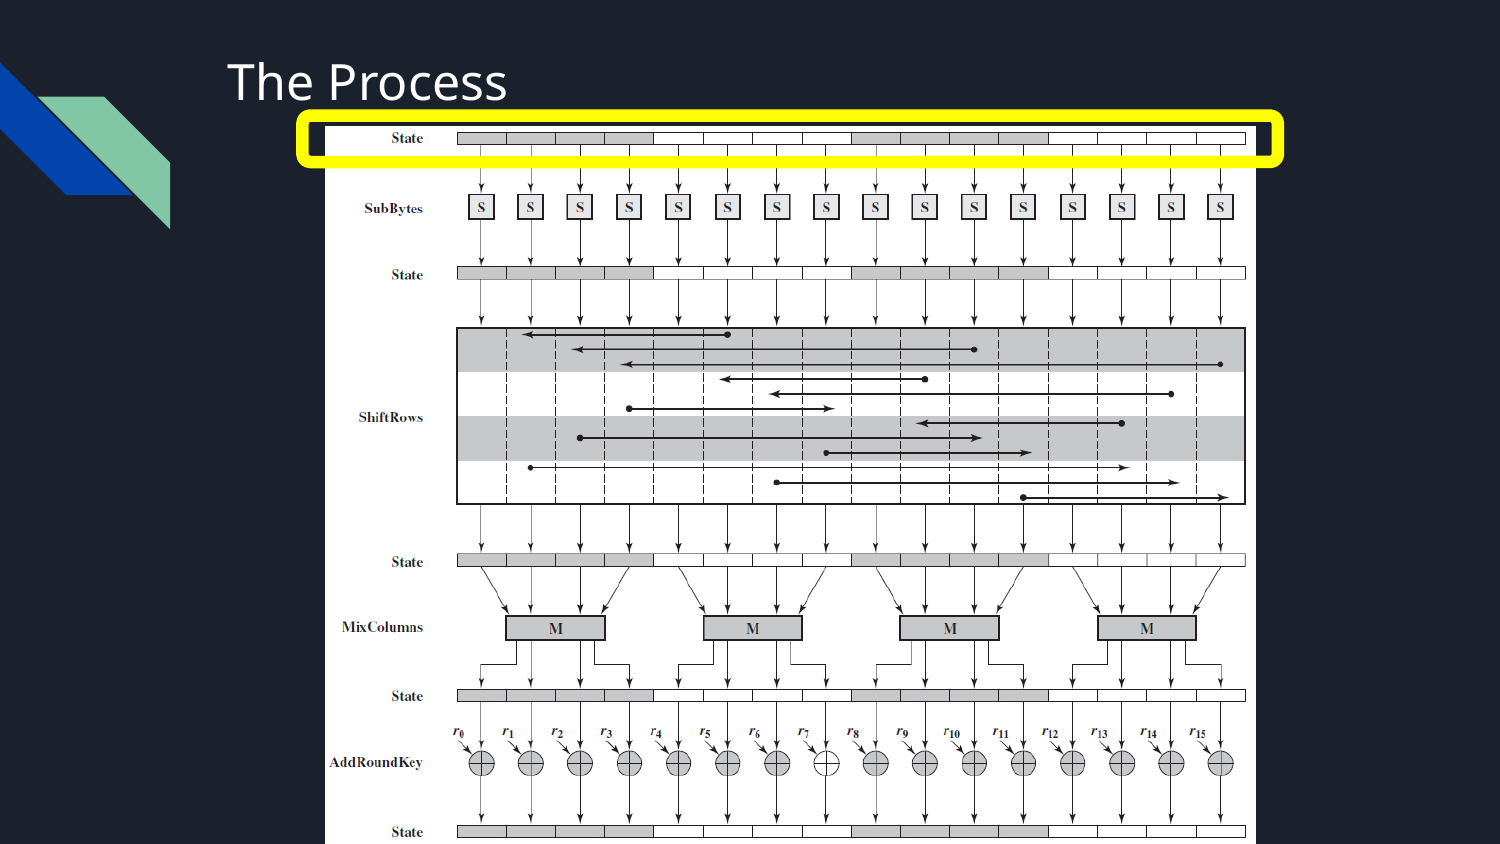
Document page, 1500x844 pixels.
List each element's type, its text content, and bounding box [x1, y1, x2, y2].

picture [325, 126, 1256, 155]
title The Process [309, 122, 1271, 155]
picture [325, 169, 1256, 844]
title The Process [212, 35, 1368, 186]
